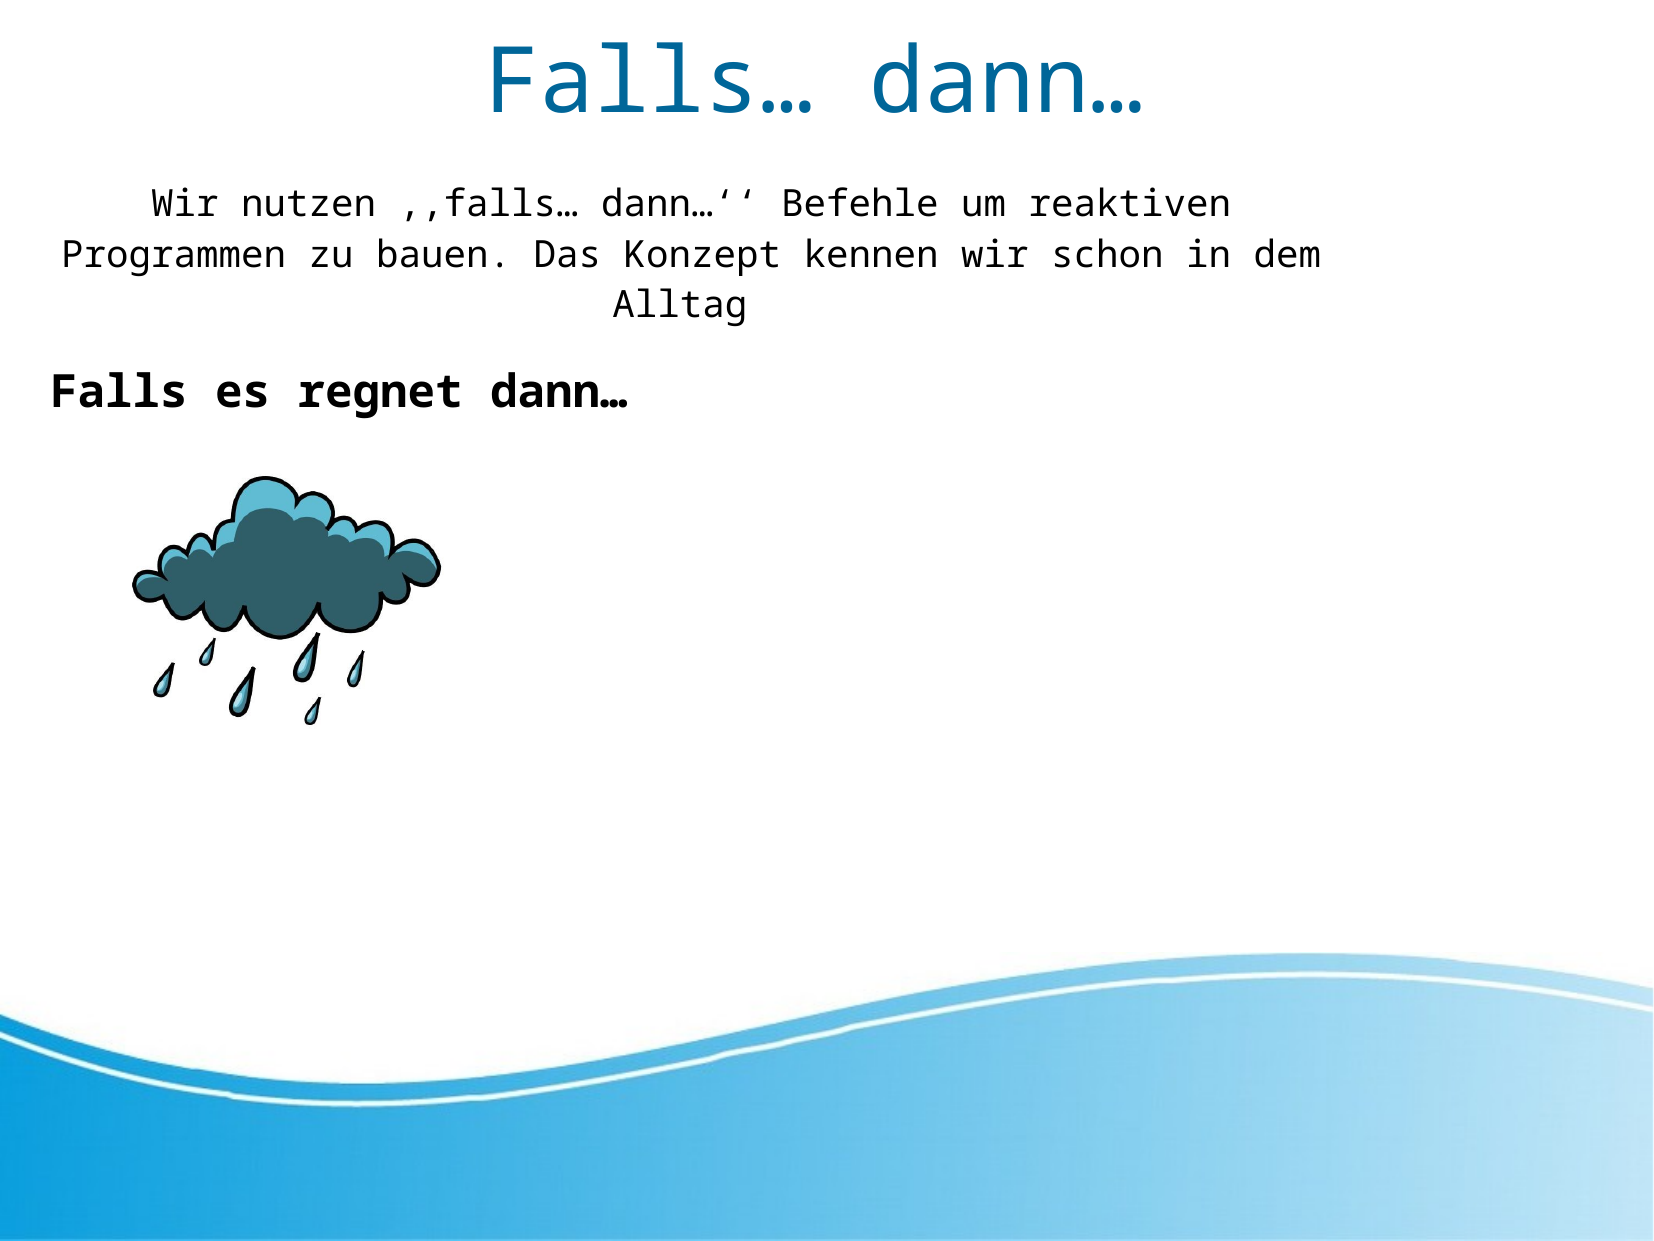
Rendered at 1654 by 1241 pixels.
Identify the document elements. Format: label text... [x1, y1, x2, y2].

text_box Wir nutzen ,,falls… dann…‘‘ Befehle um reaktiven Programmen zu bauen. Das Konzept kennen wir schon in dem Alltag [35, 168, 1347, 284]
picture [0, 952, 1654, 1241]
text_box Falls es regnet dann… [35, 351, 1418, 528]
picture [110, 469, 461, 733]
title Falls… dann… [70, 0, 1559, 154]
